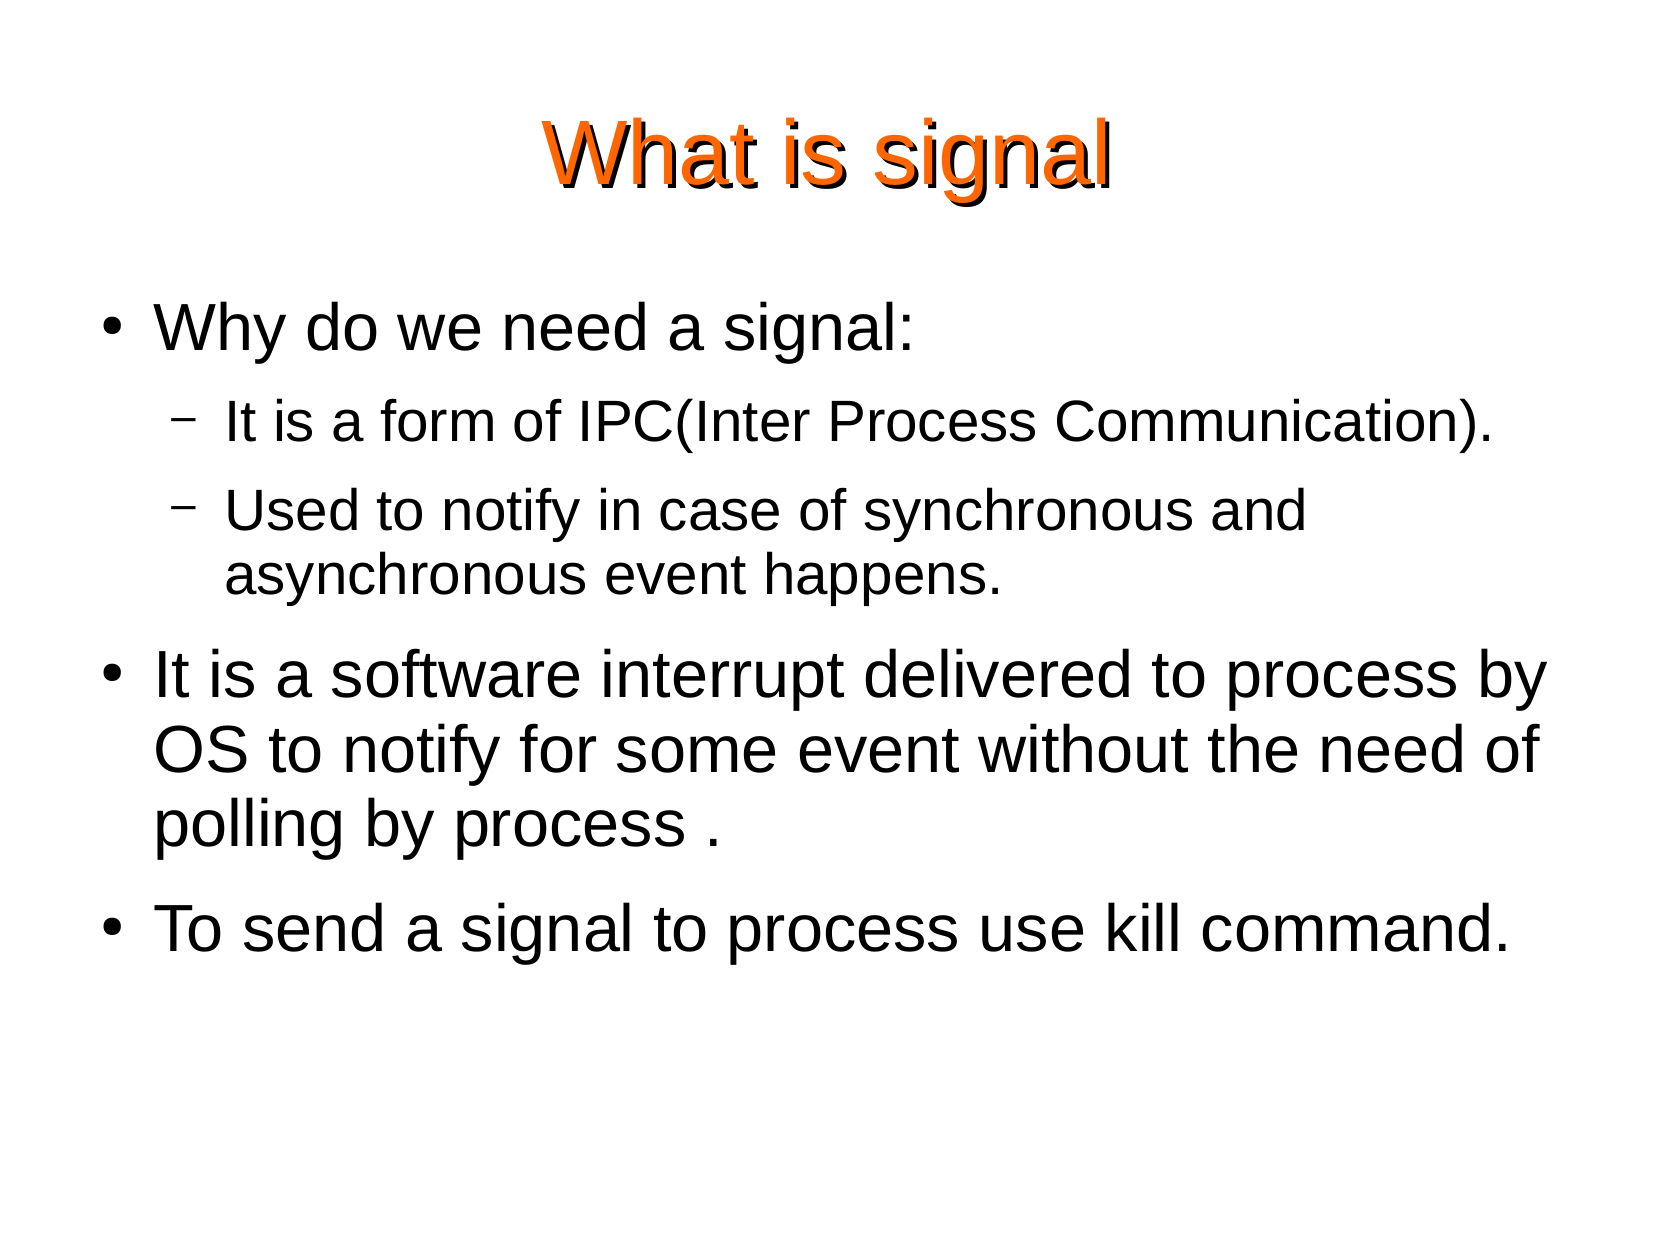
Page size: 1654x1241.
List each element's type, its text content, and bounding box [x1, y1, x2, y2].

title What is signal [82, 49, 1571, 257]
list Why do we need a signal: It is a form of IPC(Inter Process Communication). Used to notify in case of synchronous and asynchronous event happens. It is a software interrupt delivered to process by OS to notify for some event without the need of polling by process . To send a signal to process use kill command. [82, 290, 1571, 1010]
